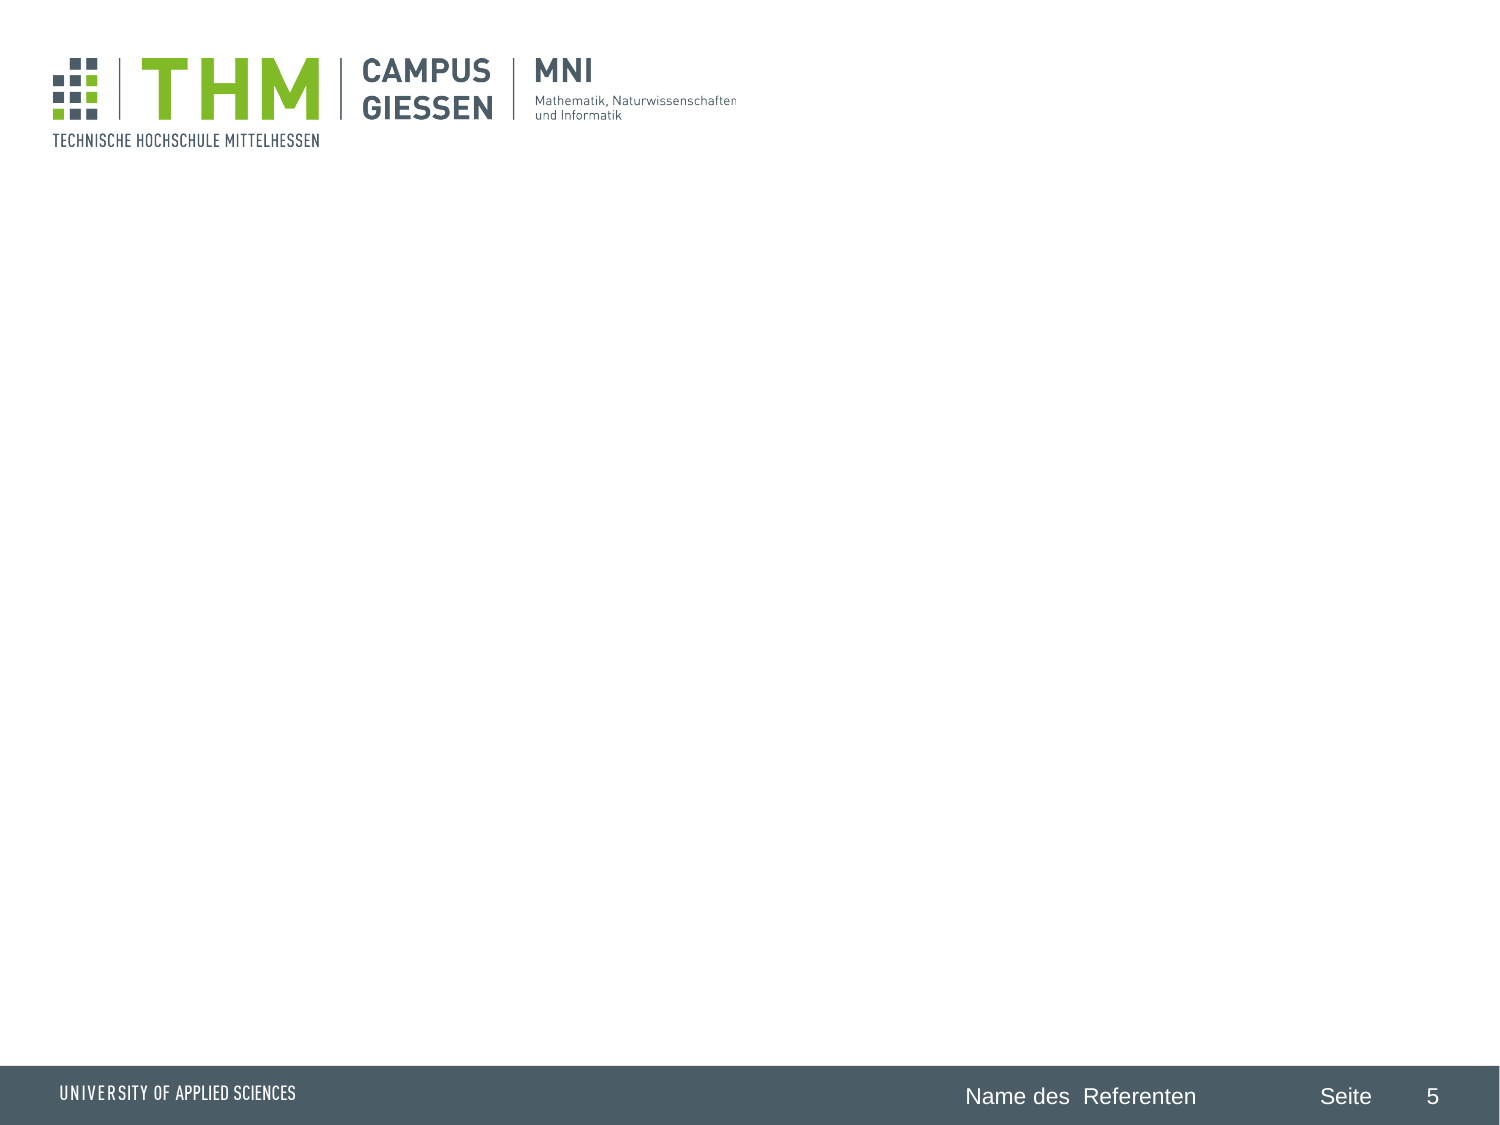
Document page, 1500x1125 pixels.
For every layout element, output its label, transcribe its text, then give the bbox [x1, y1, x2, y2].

picture [53, 58, 736, 147]
picture [59, 1082, 296, 1104]
slide_number <number> [1376, 1073, 1455, 1118]
